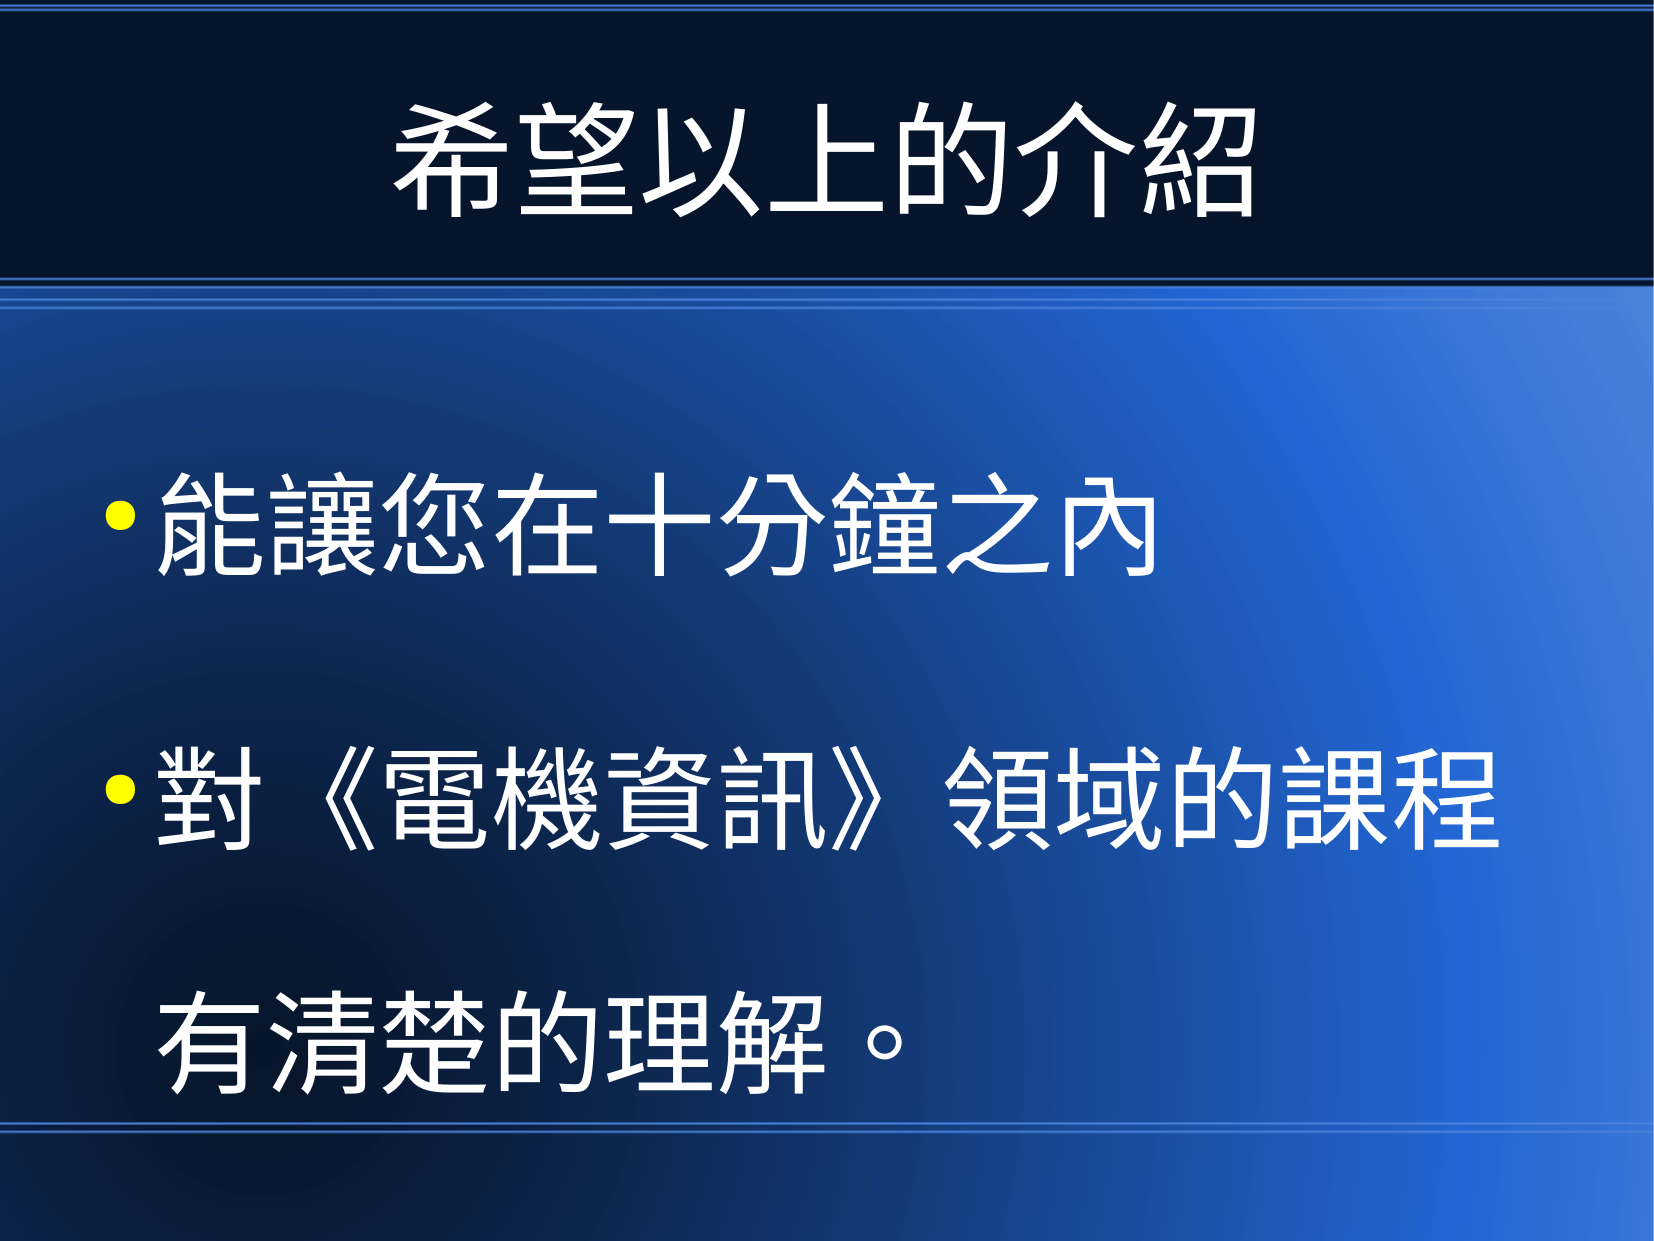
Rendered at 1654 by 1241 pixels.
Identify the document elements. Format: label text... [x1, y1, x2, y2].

list 能讓您在十分鐘之內 對《電機資訊》領域的課程有清楚的理解。 [82, 355, 1571, 1241]
picture [0, 0, 1654, 1241]
title 希望以上的介紹 [82, 49, 1571, 257]
